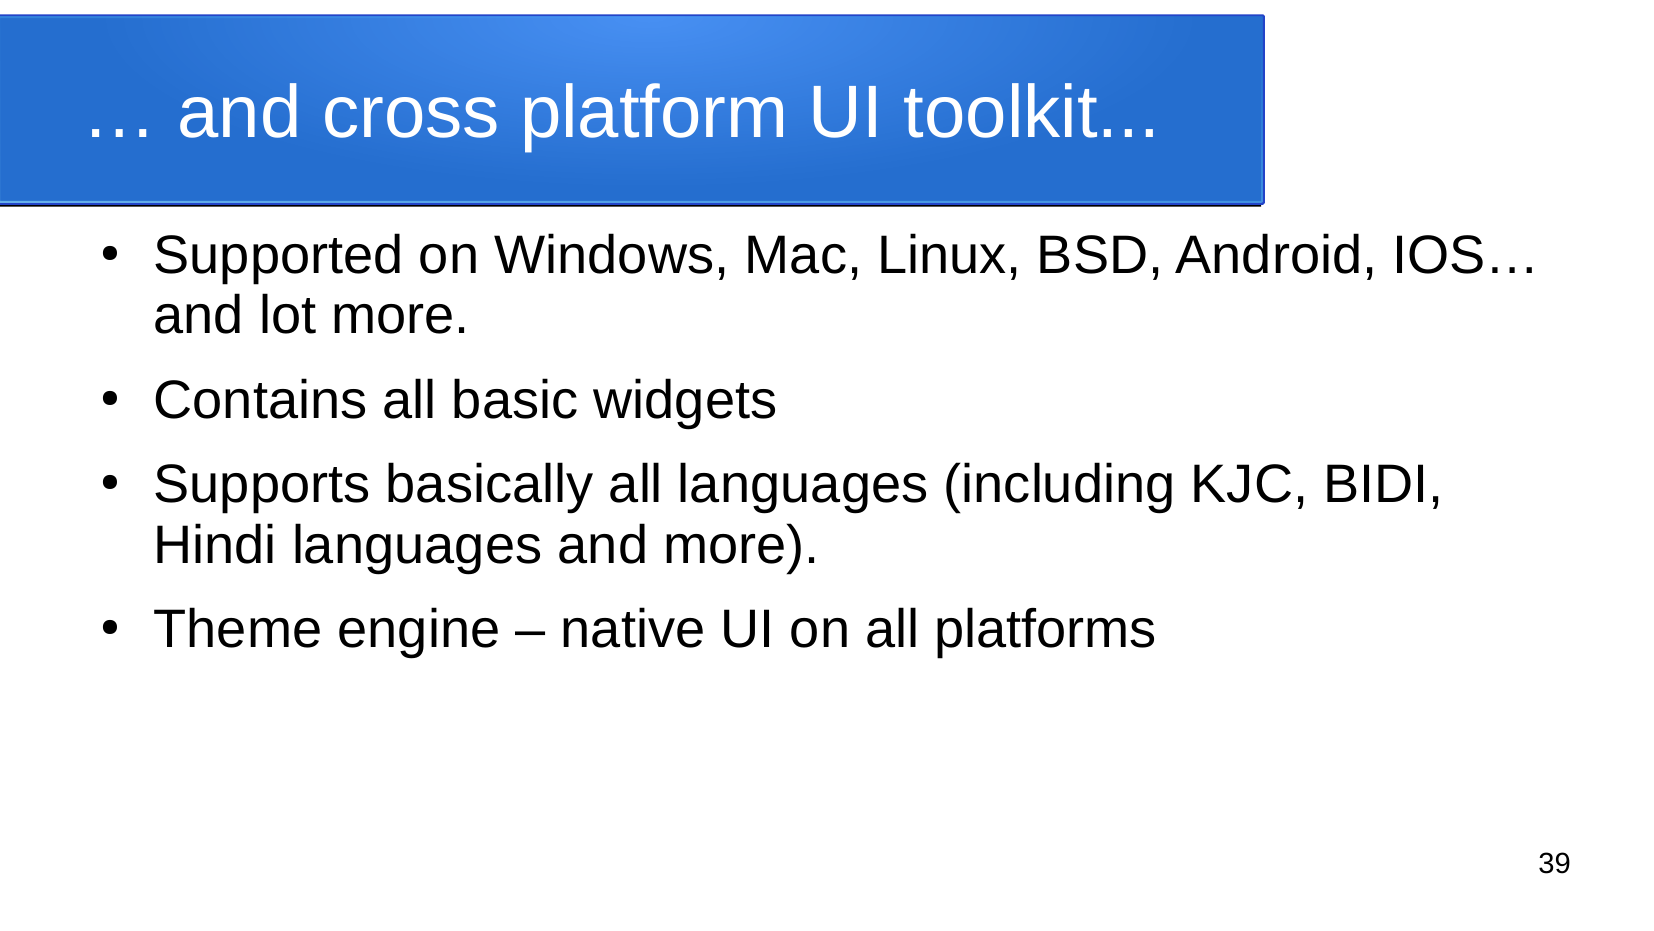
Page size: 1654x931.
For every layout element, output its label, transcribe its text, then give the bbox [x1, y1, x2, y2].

title … and cross platform UI toolkit... [82, 35, 1235, 189]
list Supported on Windows, Mac, Linux, BSD, Android, IOS… and lot more. Contains all basic widgets Supports basically all languages (including KJC, BIDI, Hindi languages and more). Theme engine – native UI on all platforms [82, 224, 1571, 764]
